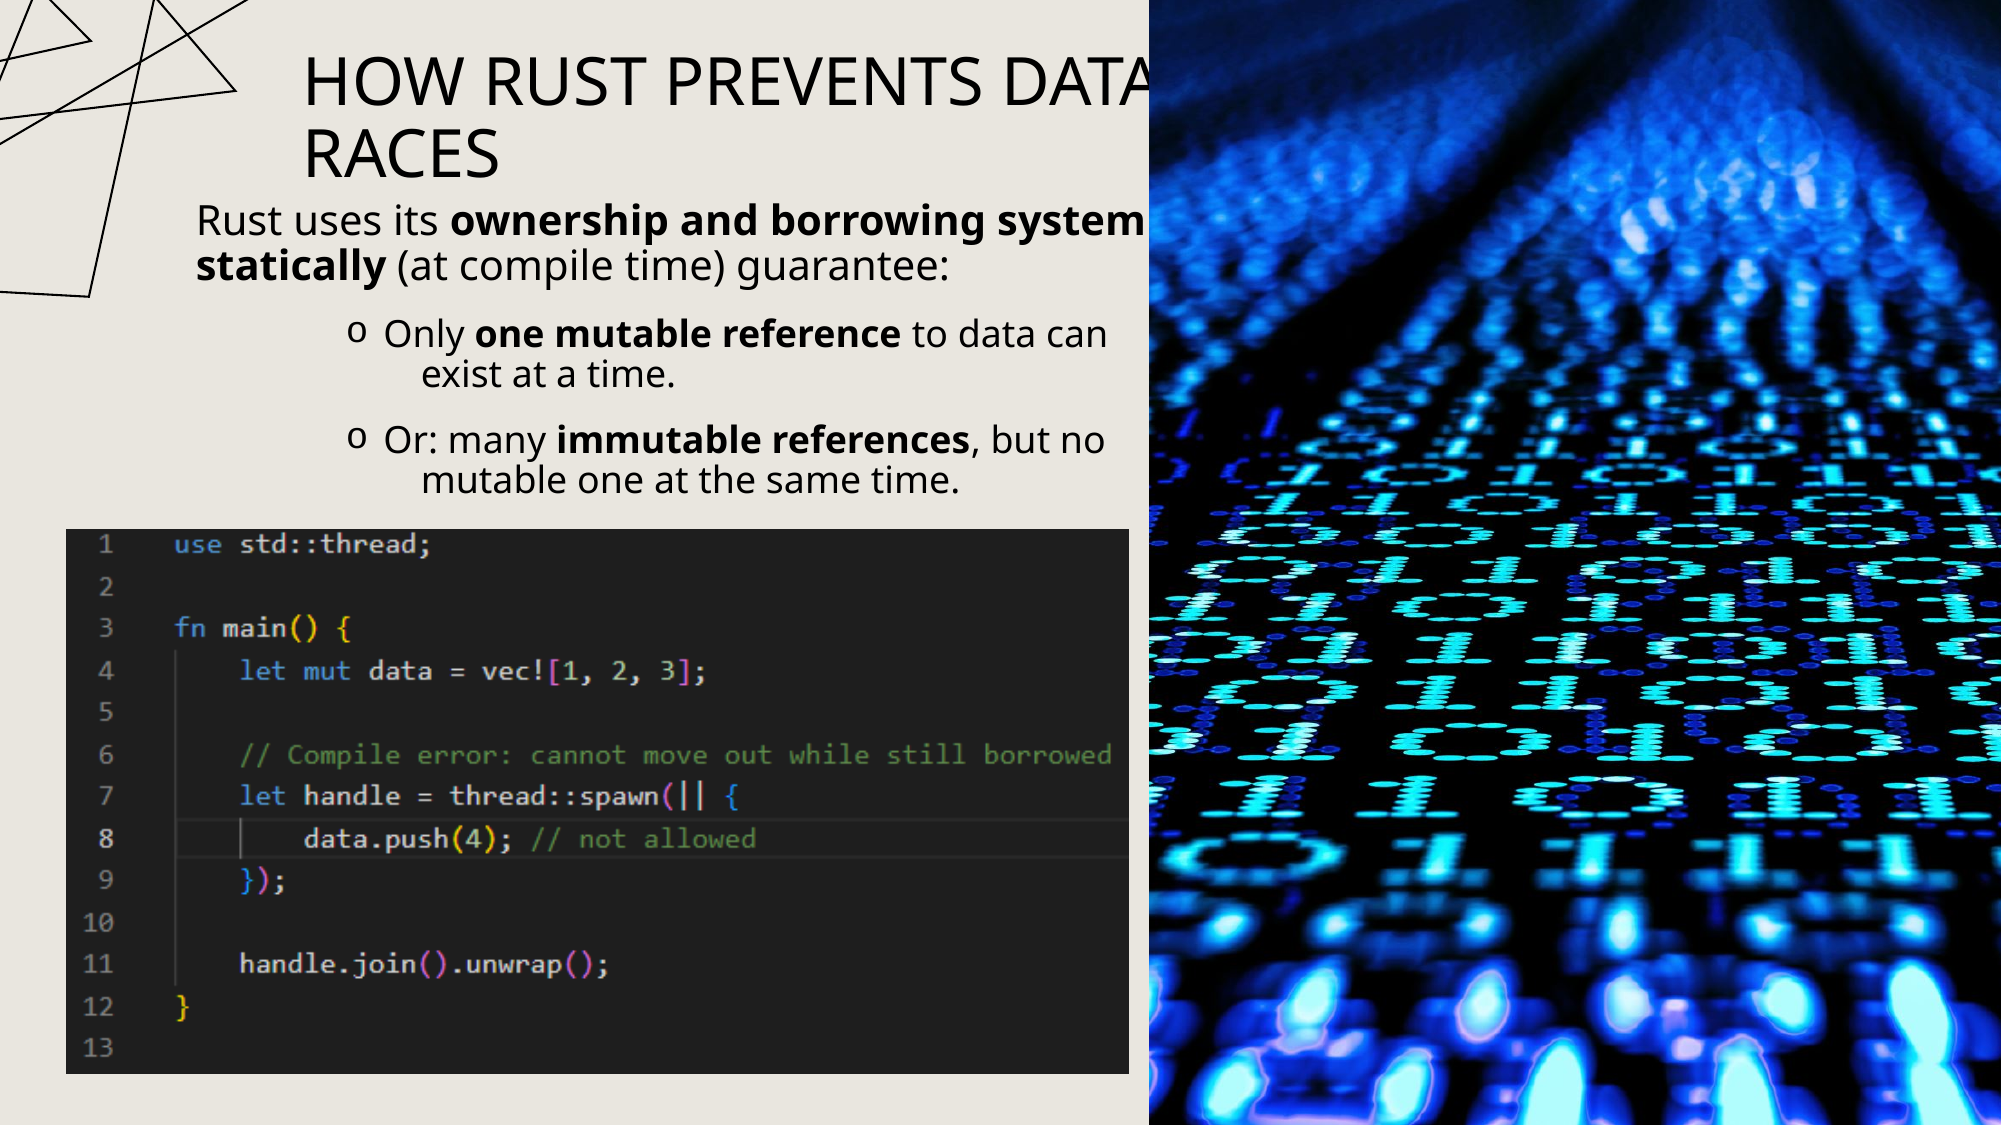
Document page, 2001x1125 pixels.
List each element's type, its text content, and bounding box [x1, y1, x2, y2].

title How Rust Prevents Data Races [288, 0, 1149, 192]
list Rust uses its ownership and borrowing system to statically (at compile time) guarantee: Only one mutable reference to data can exist at a time. Or: many immutable references, but no mutable one at the same time. [180, 192, 1149, 807]
picture [66, 530, 1129, 1074]
picture [1149, 0, 2000, 1125]
